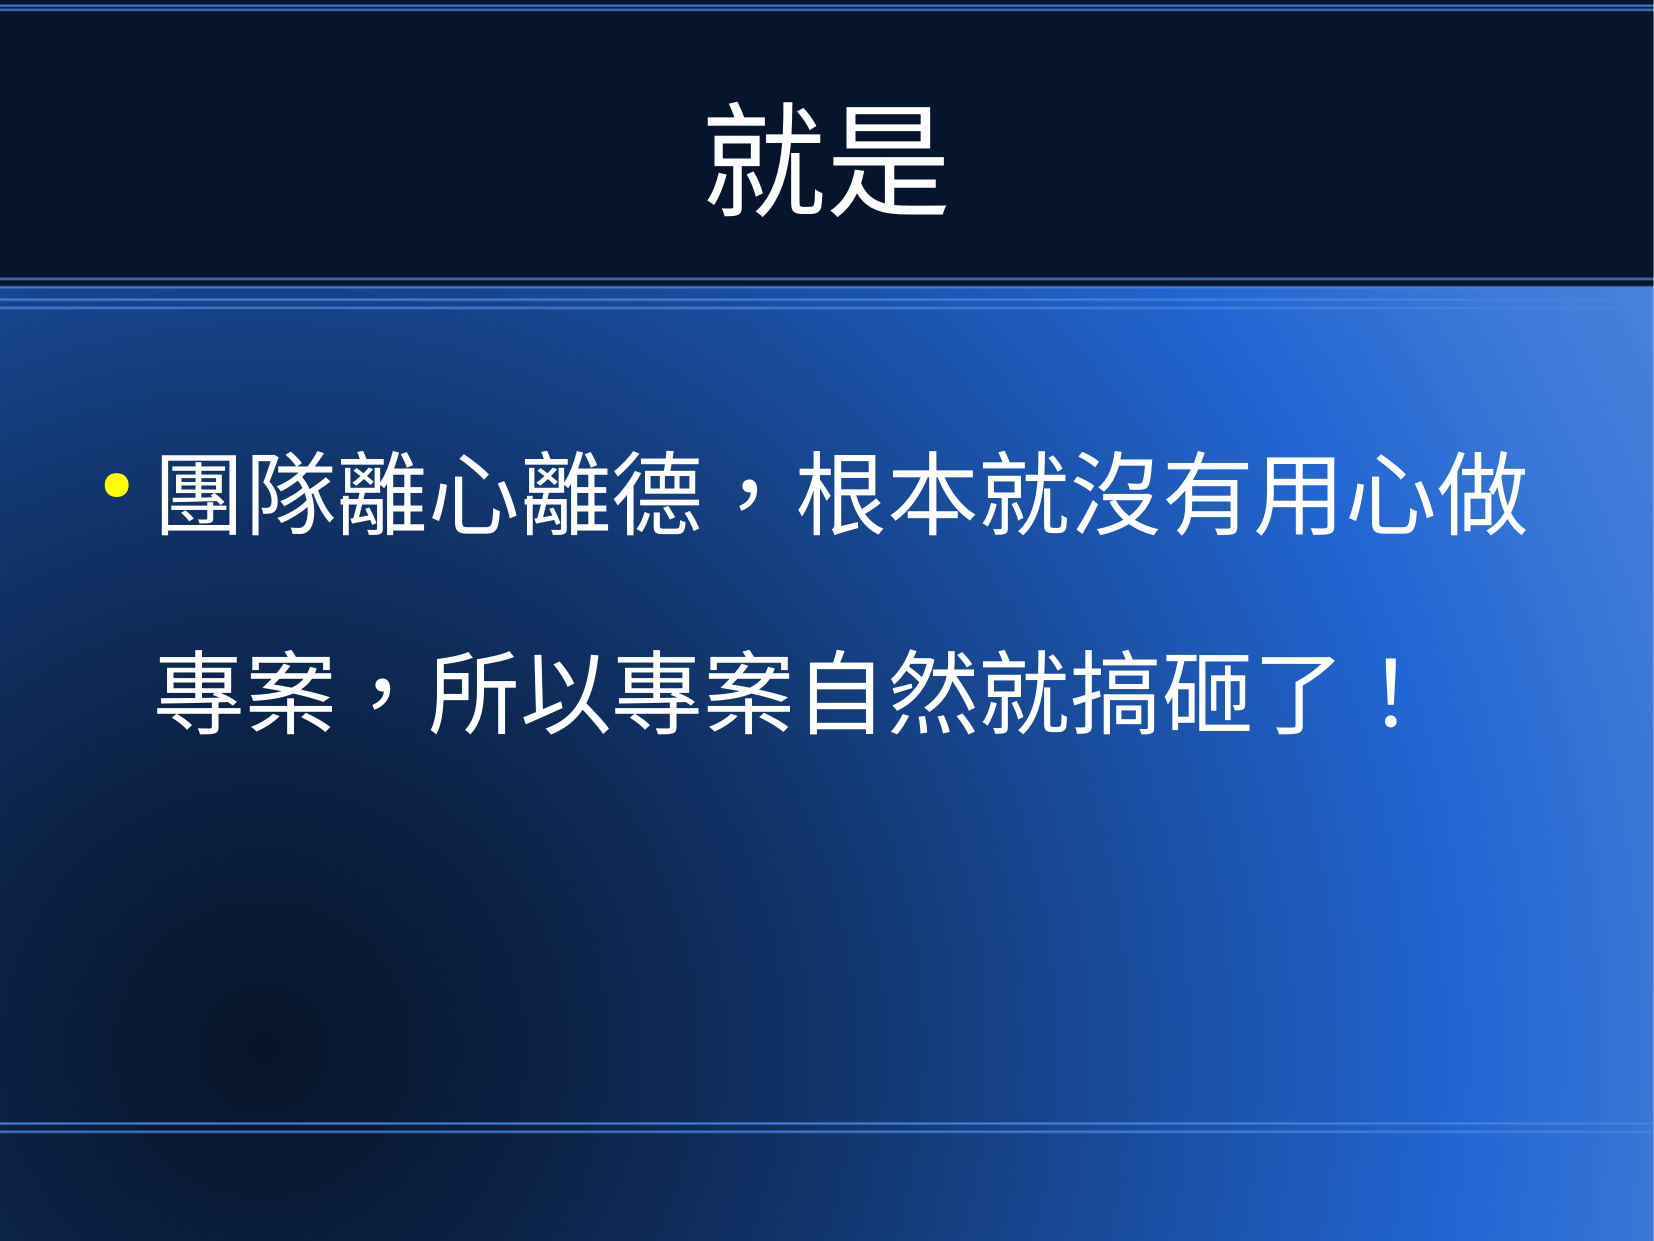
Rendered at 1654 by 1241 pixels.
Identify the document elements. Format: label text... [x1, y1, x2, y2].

title 就是 [82, 49, 1571, 257]
list 團隊離心離德，根本就沒有用心做專案，所以專案自然就搞砸了！ [82, 355, 1571, 1241]
picture [0, 0, 1654, 1241]
